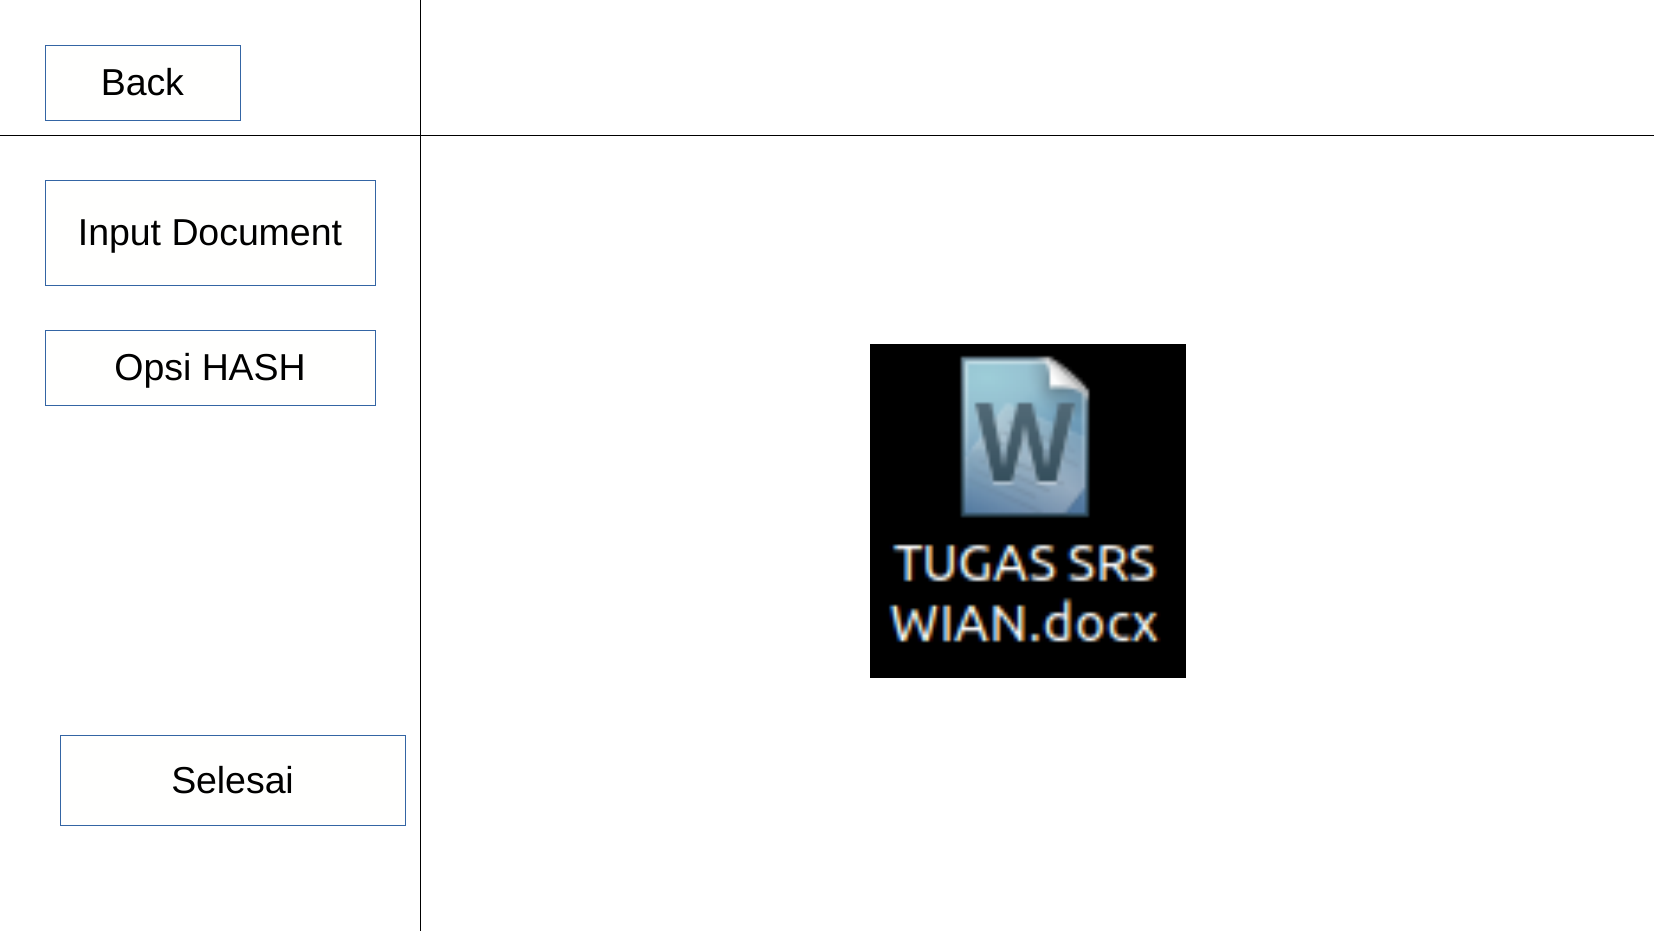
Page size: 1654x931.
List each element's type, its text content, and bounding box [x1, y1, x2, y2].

text_box Opsi HASH [45, 330, 376, 406]
text_box Selesai [60, 735, 406, 826]
text_box Back [45, 45, 241, 121]
picture [870, 344, 1186, 678]
text_box Input Document [45, 180, 376, 286]
